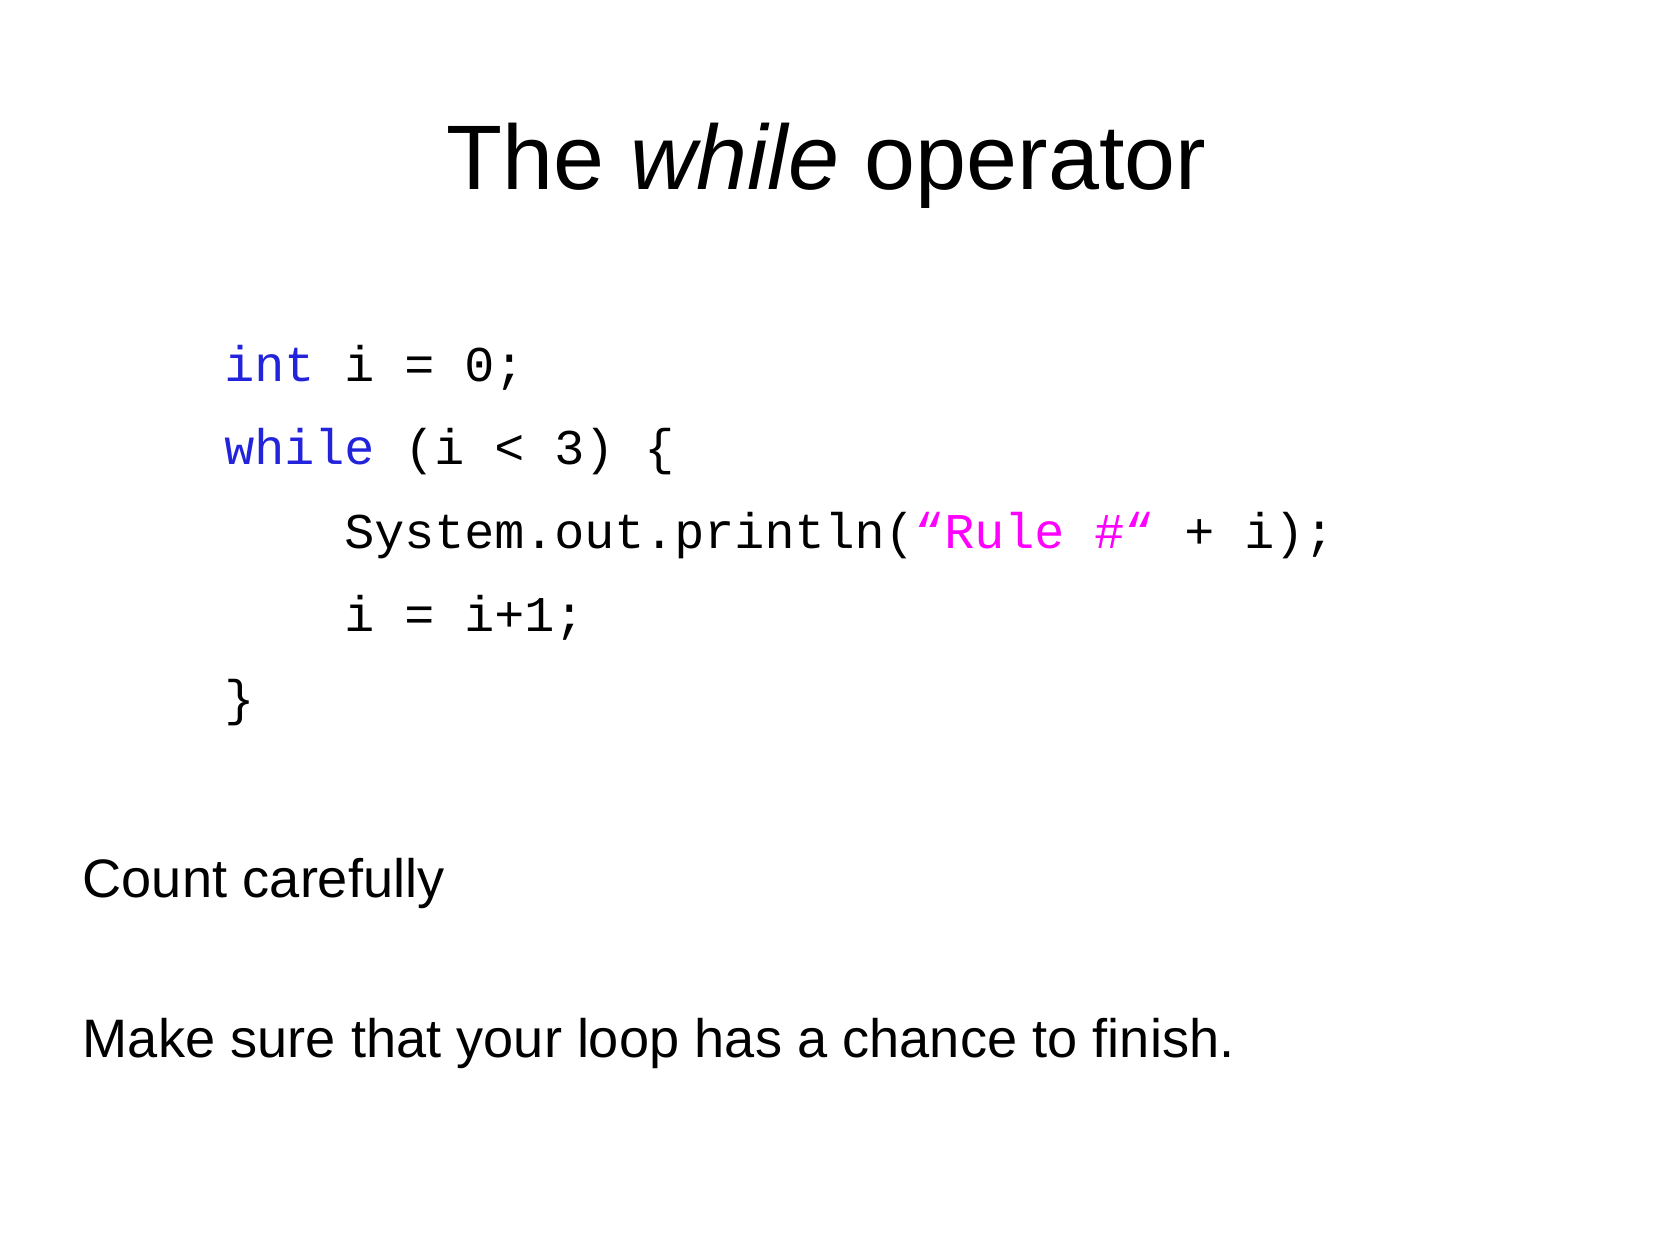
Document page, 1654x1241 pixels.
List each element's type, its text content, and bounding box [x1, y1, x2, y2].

title The while operator [82, 56, 1571, 250]
subtitle int i = 0; while (i < 3) { System.out.println(“Rule #“ + i); i = i+1; } Count carefully Make sure that your loop has a chance to finish. [82, 297, 1571, 1102]
